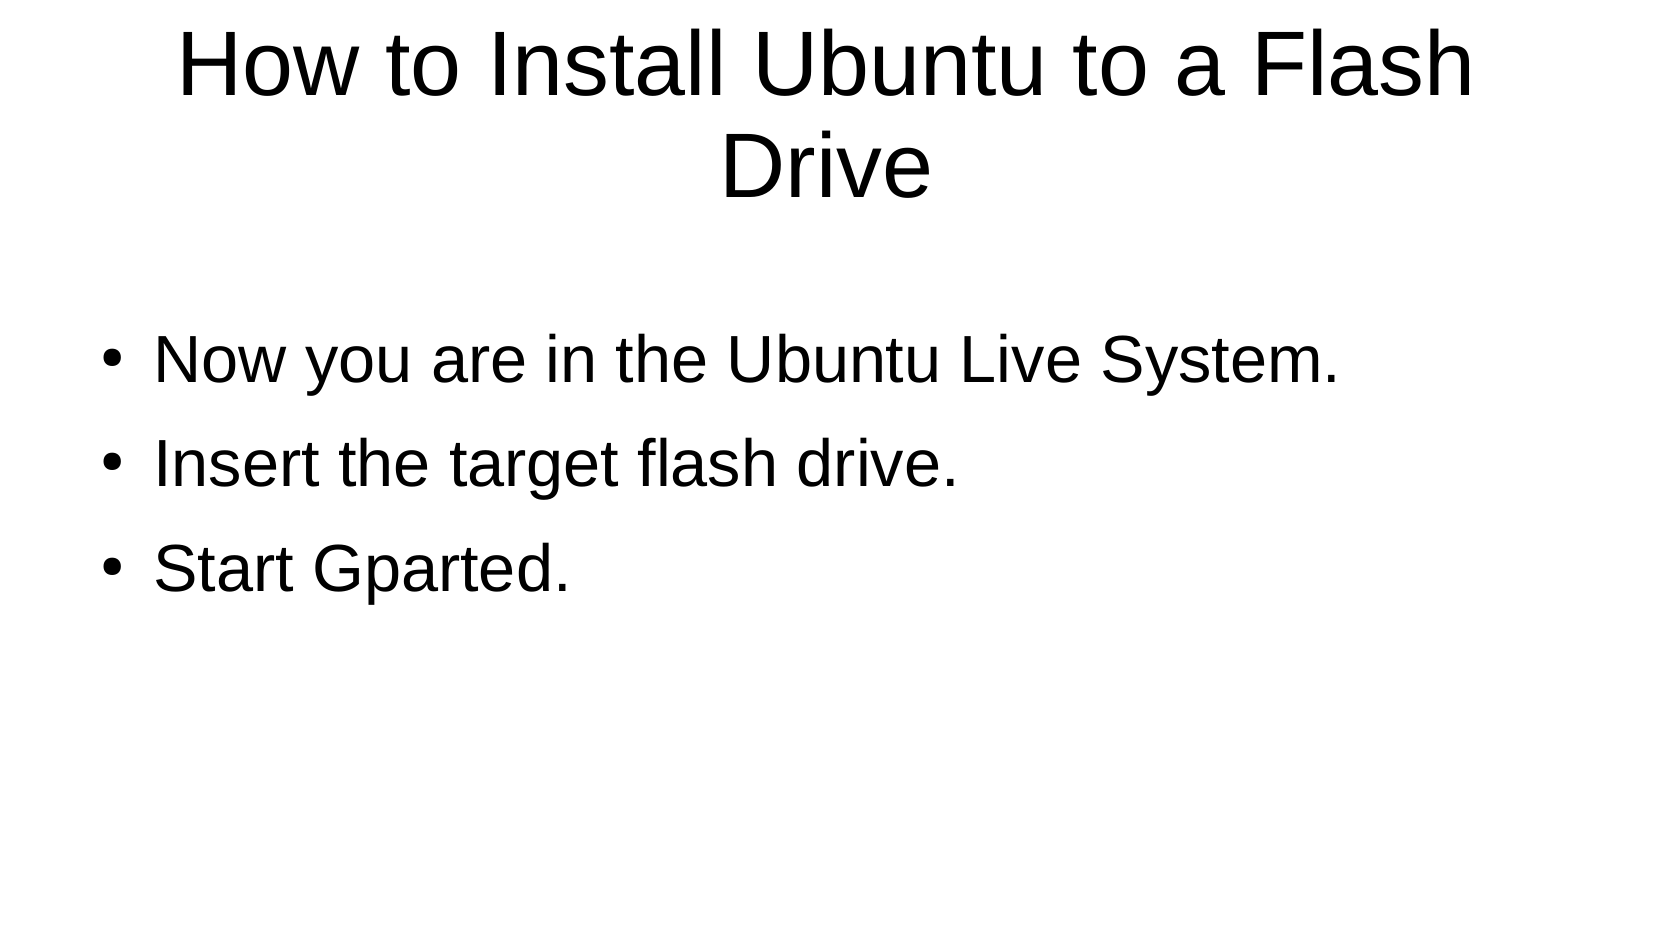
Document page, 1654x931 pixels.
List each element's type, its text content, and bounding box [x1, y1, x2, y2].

title How to Install Ubuntu to a Flash Drive [82, 12, 1571, 217]
list Now you are in the Ubuntu Live System. Insert the target flash drive. Start Gparted. [82, 217, 1571, 758]
